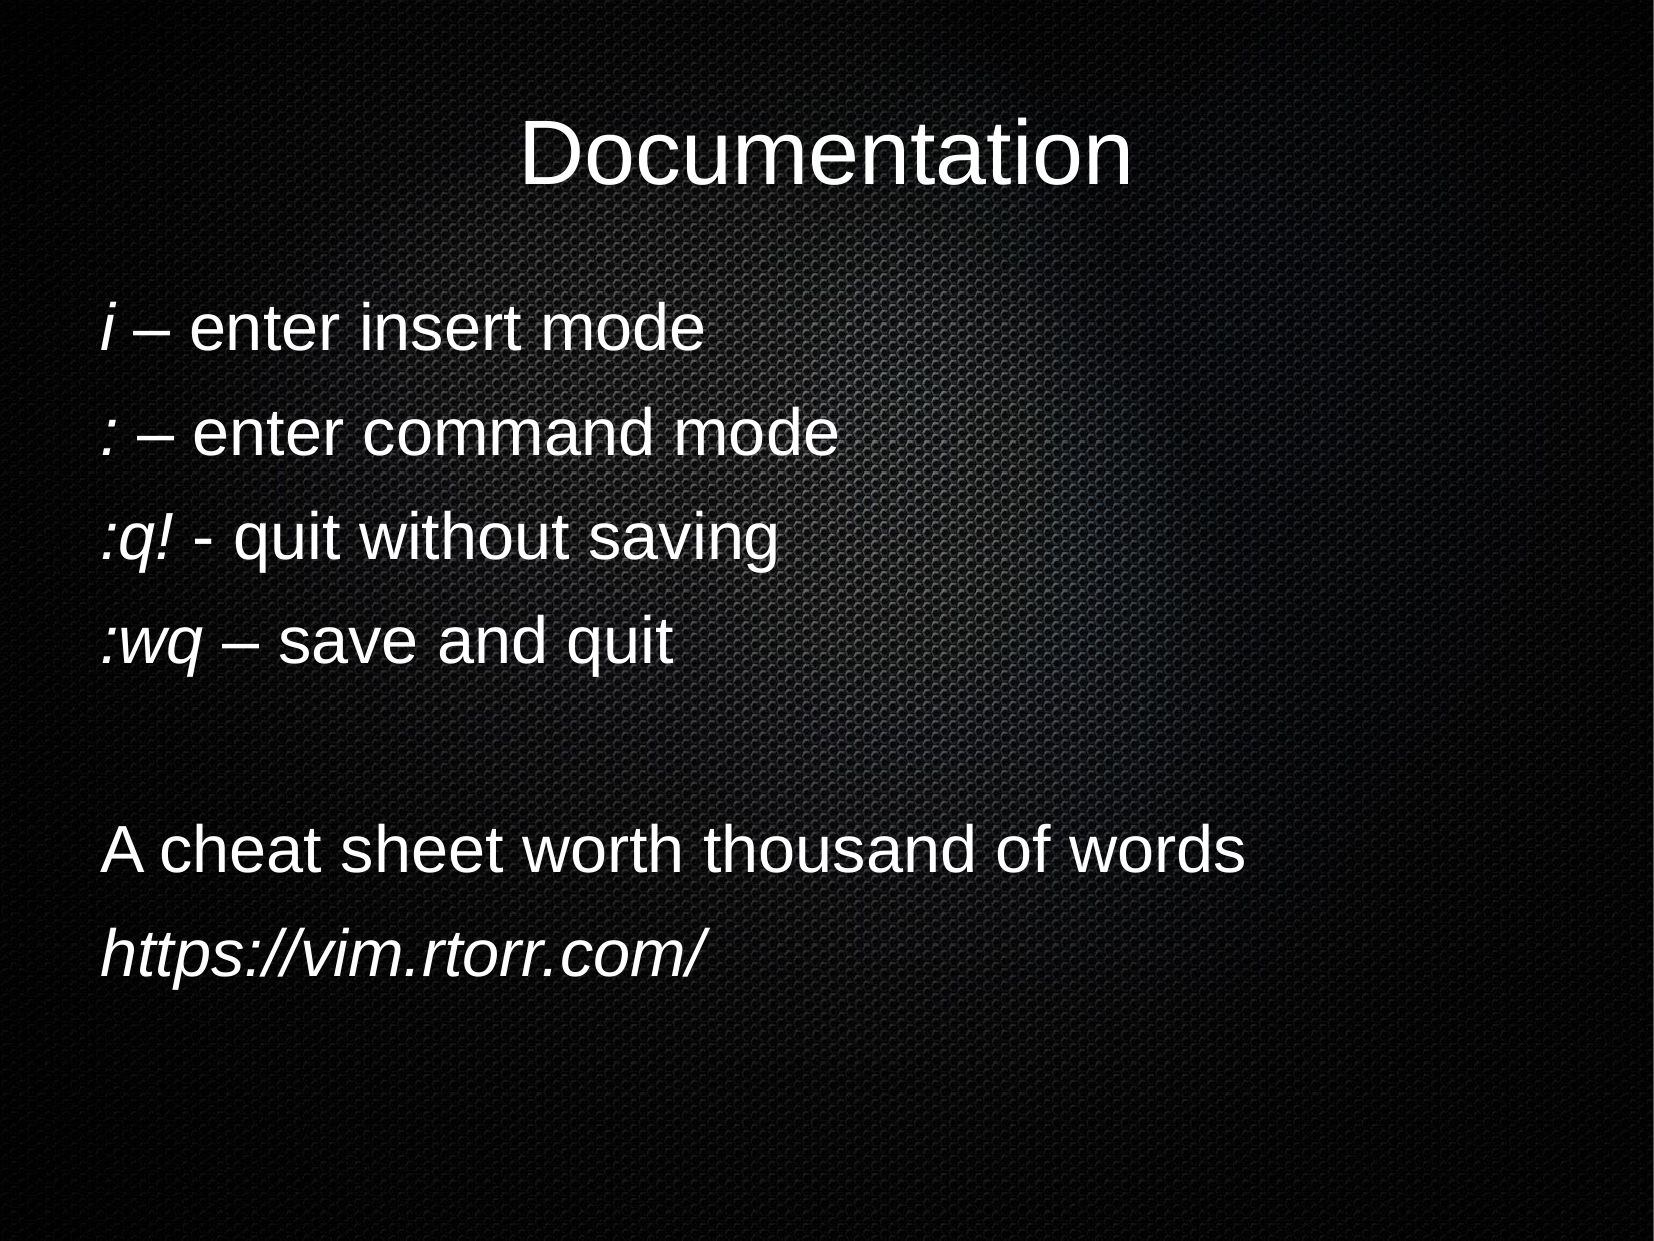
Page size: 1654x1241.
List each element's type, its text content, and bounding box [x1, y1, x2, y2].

list i – enter insert mode : – enter command mode :q! - quit without saving :wq – save and quit A cheat sheet worth thousand of words https://vim.rtorr.com/ [82, 290, 1571, 1010]
picture [0, 0, 1654, 1241]
title Documentation [82, 49, 1571, 257]
